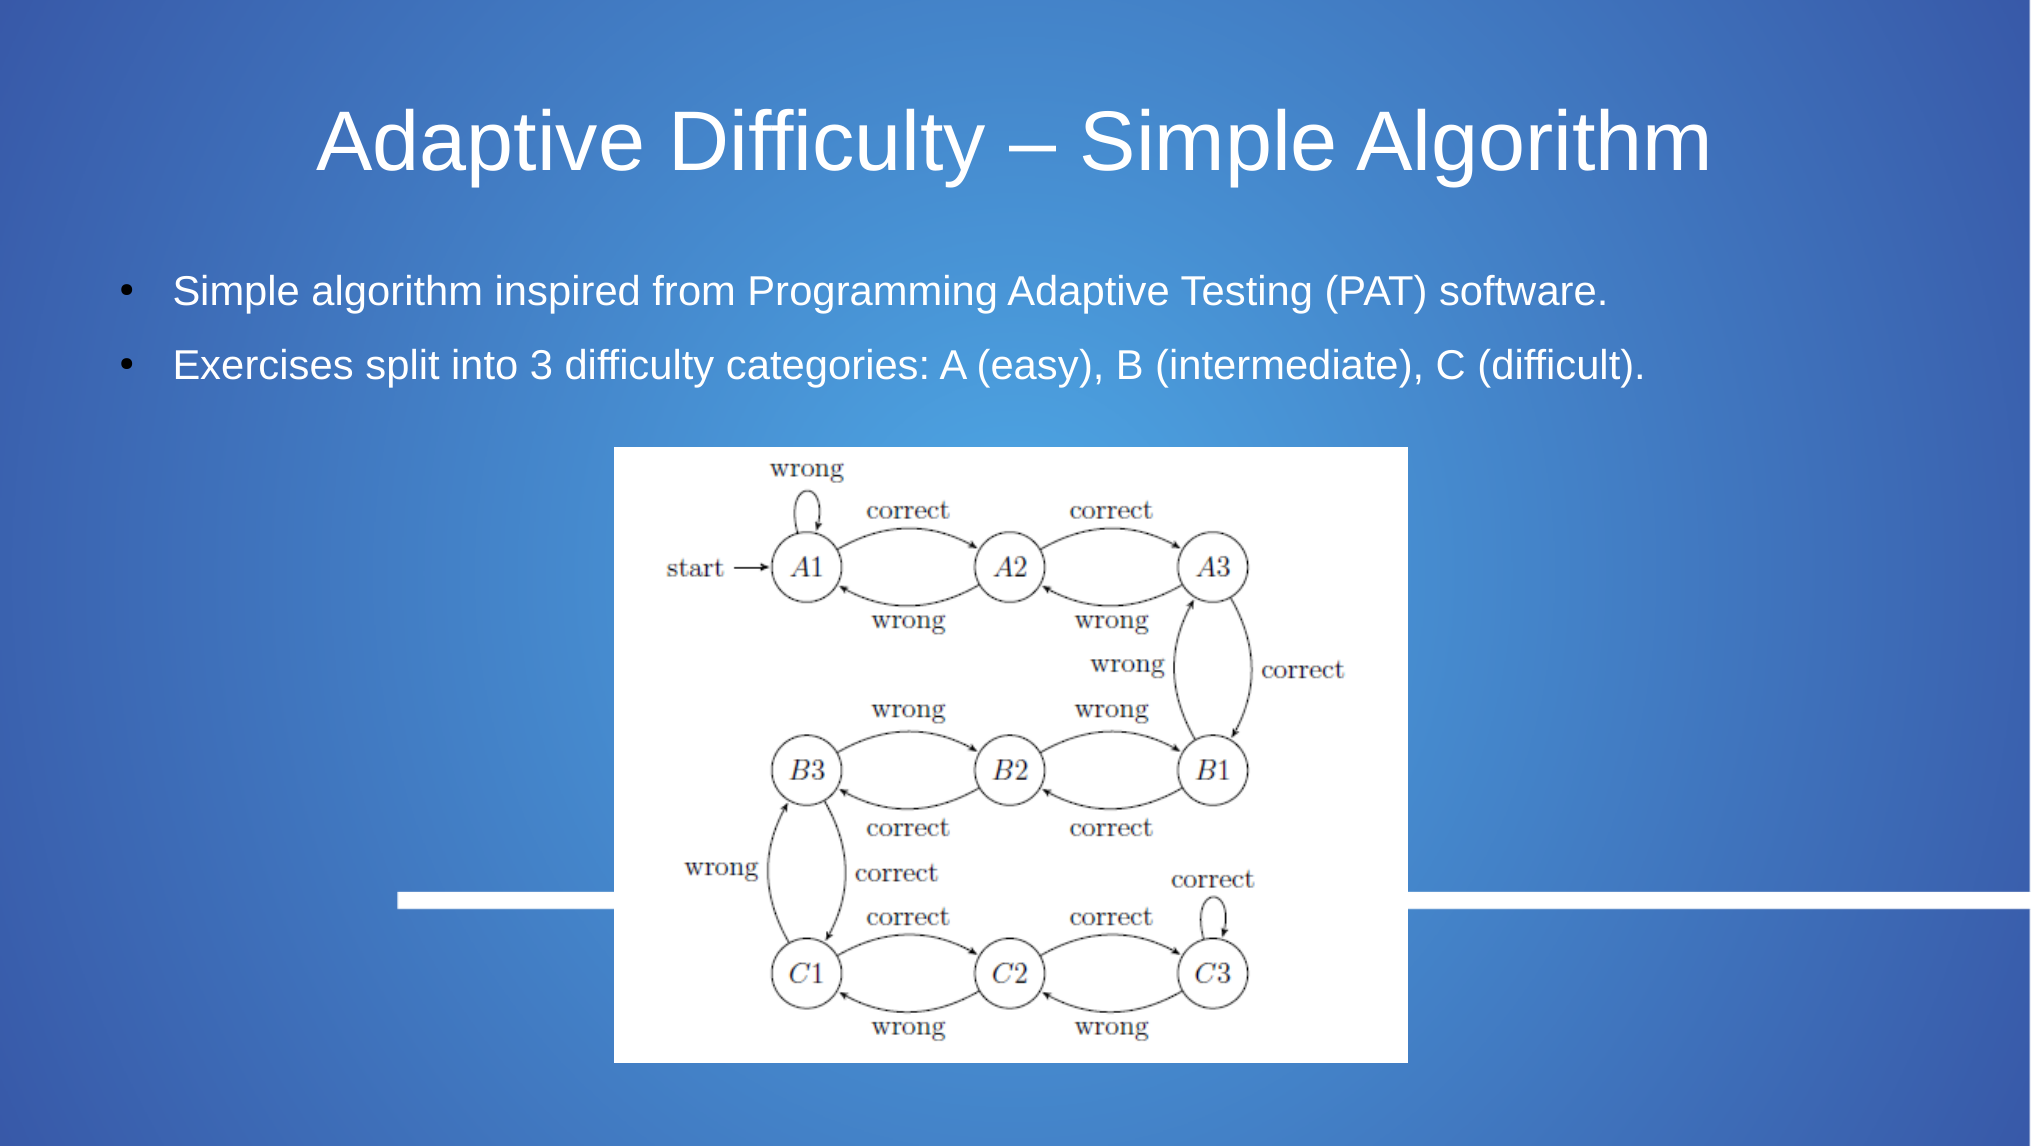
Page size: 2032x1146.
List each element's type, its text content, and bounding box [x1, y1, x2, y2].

title Adaptive Difficulty – Simple Algorithm [101, 45, 1930, 237]
picture [0, 0, 2032, 1146]
list Simple algorithm inspired from Programming Adaptive Testing (PAT) software. Exercises split into 3 difficulty categories: A (easy), B (intermediate), C (difficult). [101, 268, 1930, 933]
